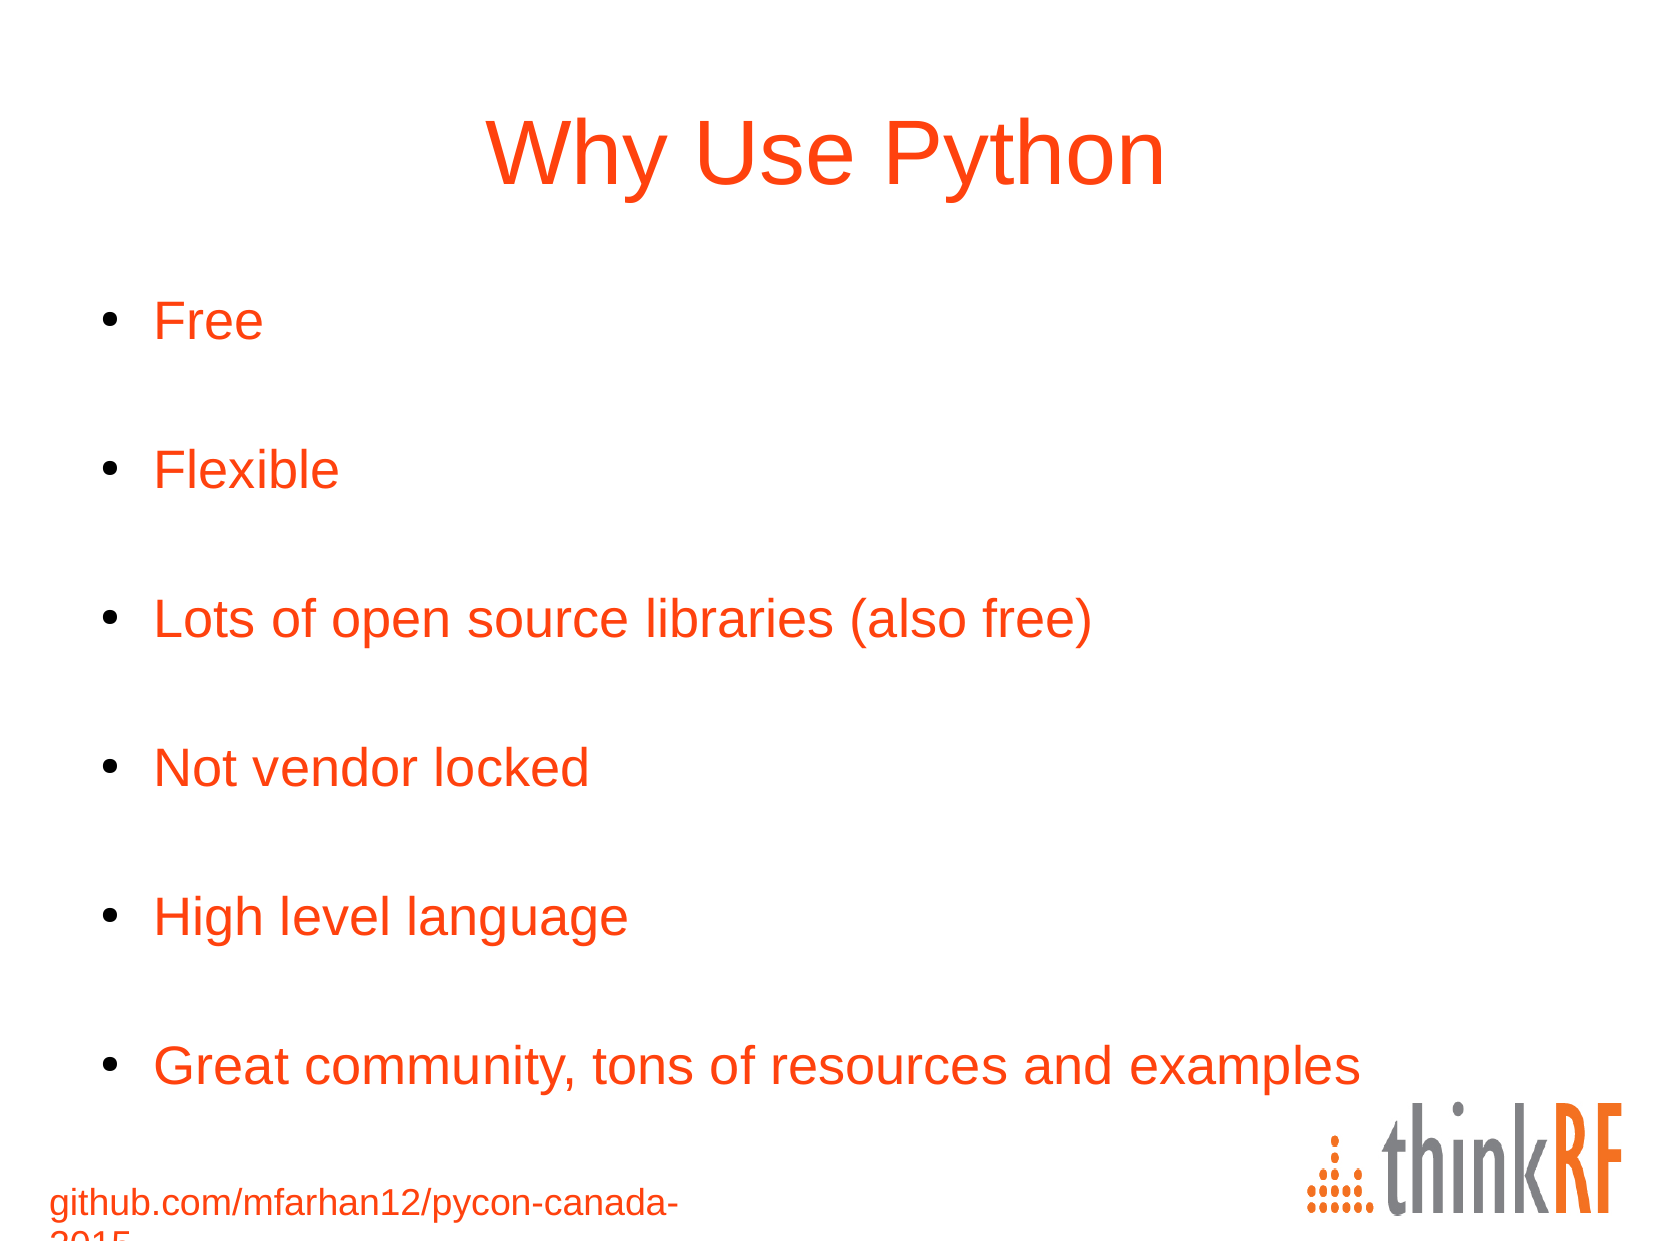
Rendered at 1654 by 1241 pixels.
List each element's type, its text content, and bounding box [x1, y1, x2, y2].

list Free Flexible Lots of open source libraries (also free) Not vendor locked High level language Great community, tons of resources and examples [82, 290, 1571, 1109]
picture [1307, 1101, 1622, 1216]
title Why Use Python [82, 49, 1571, 257]
